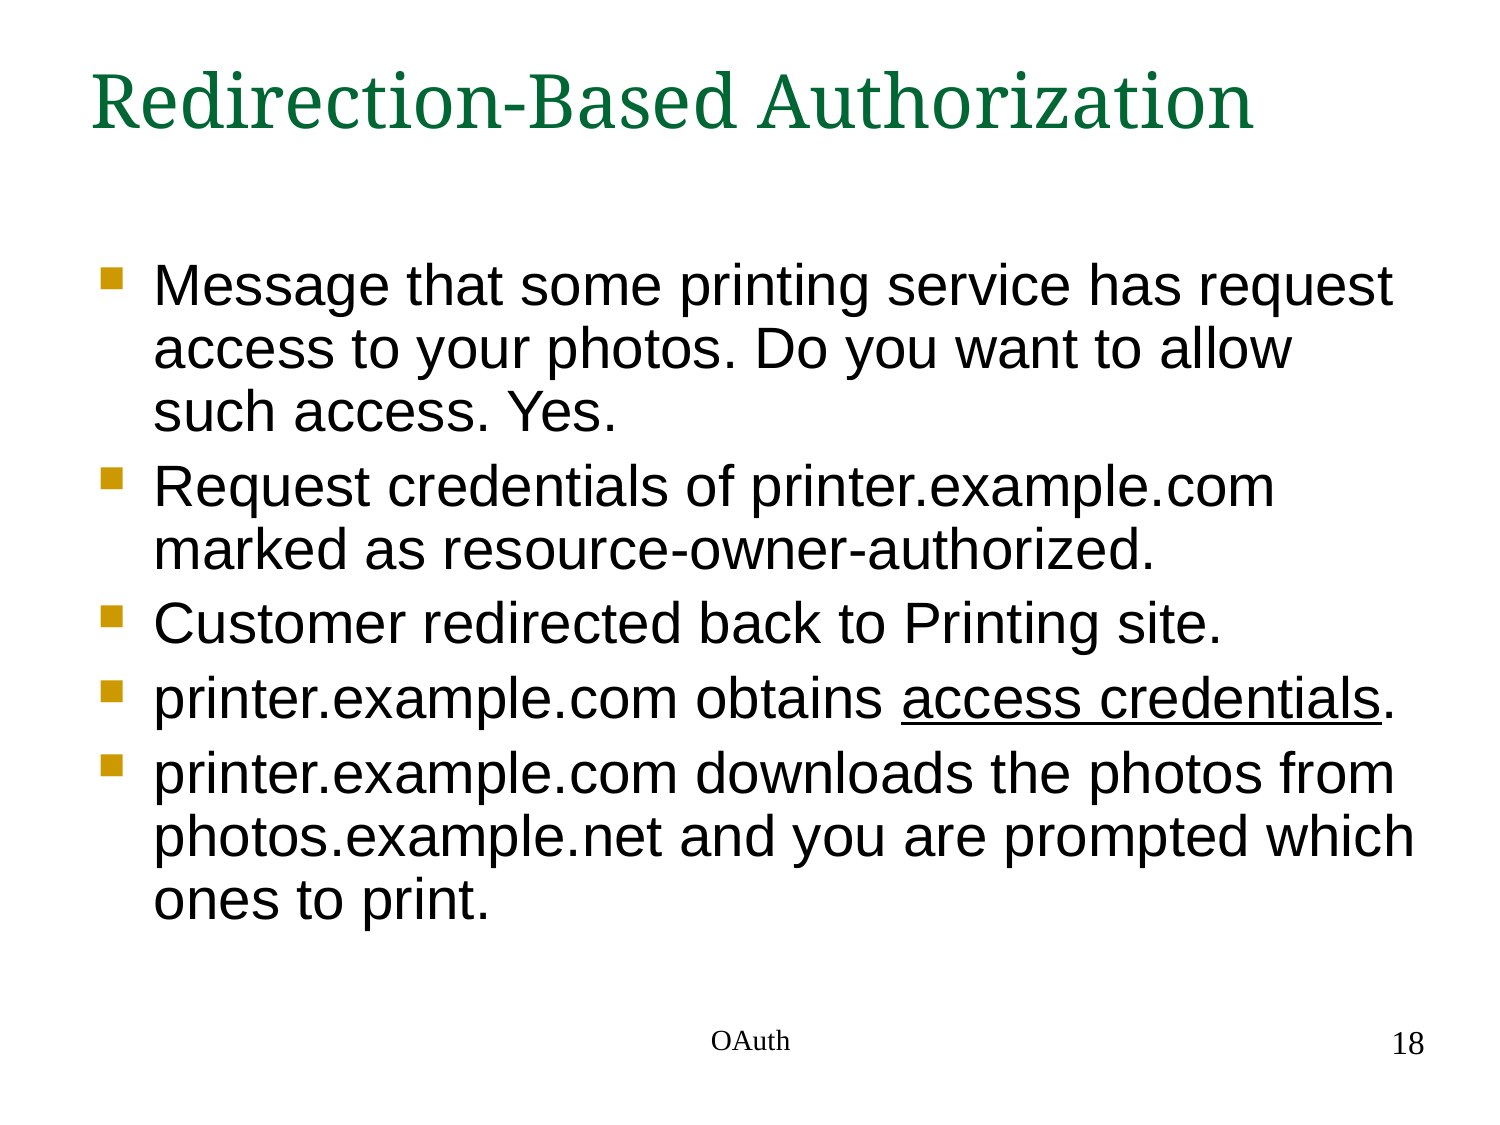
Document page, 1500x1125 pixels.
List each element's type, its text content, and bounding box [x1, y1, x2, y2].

list Message that some printing service has request access to your photos. Do you want to allow such access. Yes. Request credentials of printer.example.com marked as resource-owner-authorized. Customer redirected back to Printing site. printer.example.com obtains access credentials. printer.example.com downloads the photos from photos.example.net and you are prompted which ones to print. [82, 248, 1433, 992]
title Redirection-Based Authorization [75, 45, 1425, 233]
